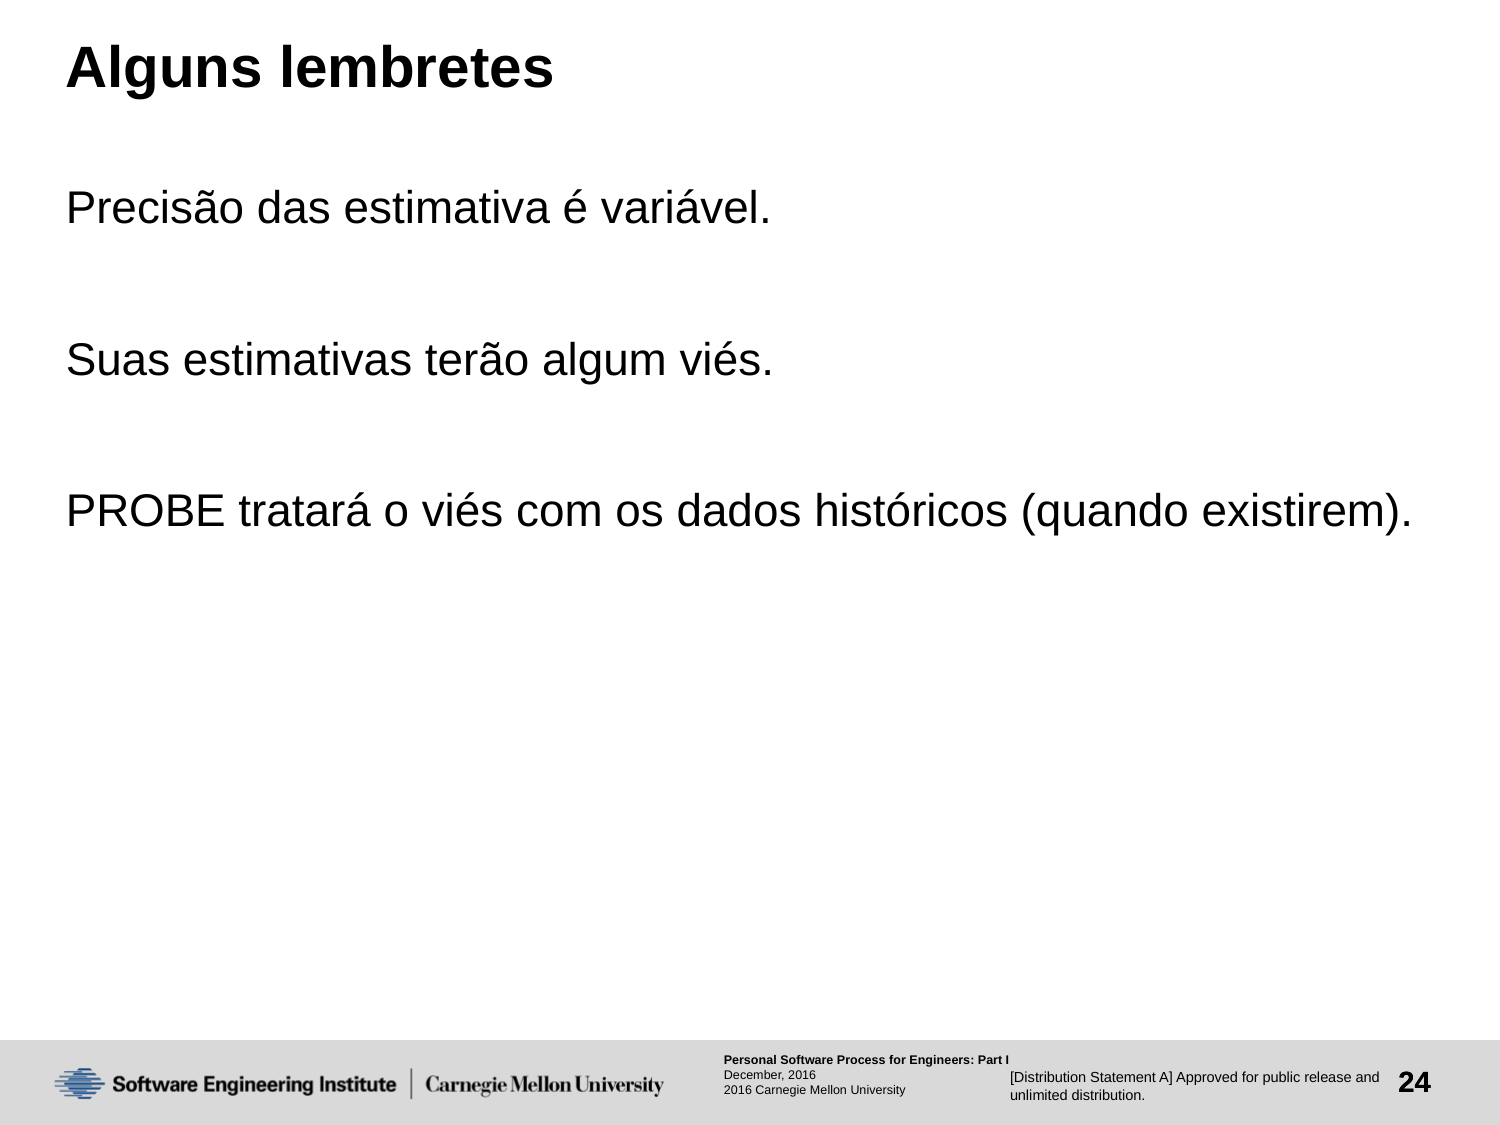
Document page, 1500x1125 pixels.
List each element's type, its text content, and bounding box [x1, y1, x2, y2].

title Alguns lembretes [65, 37, 1313, 148]
picture [46, 1061, 673, 1104]
list Precisão das estimativa é variável. Suas estimativas terão algum viés. PROBE tratará o viés com os dados históricos (quando existirem). [65, 177, 1431, 1000]
